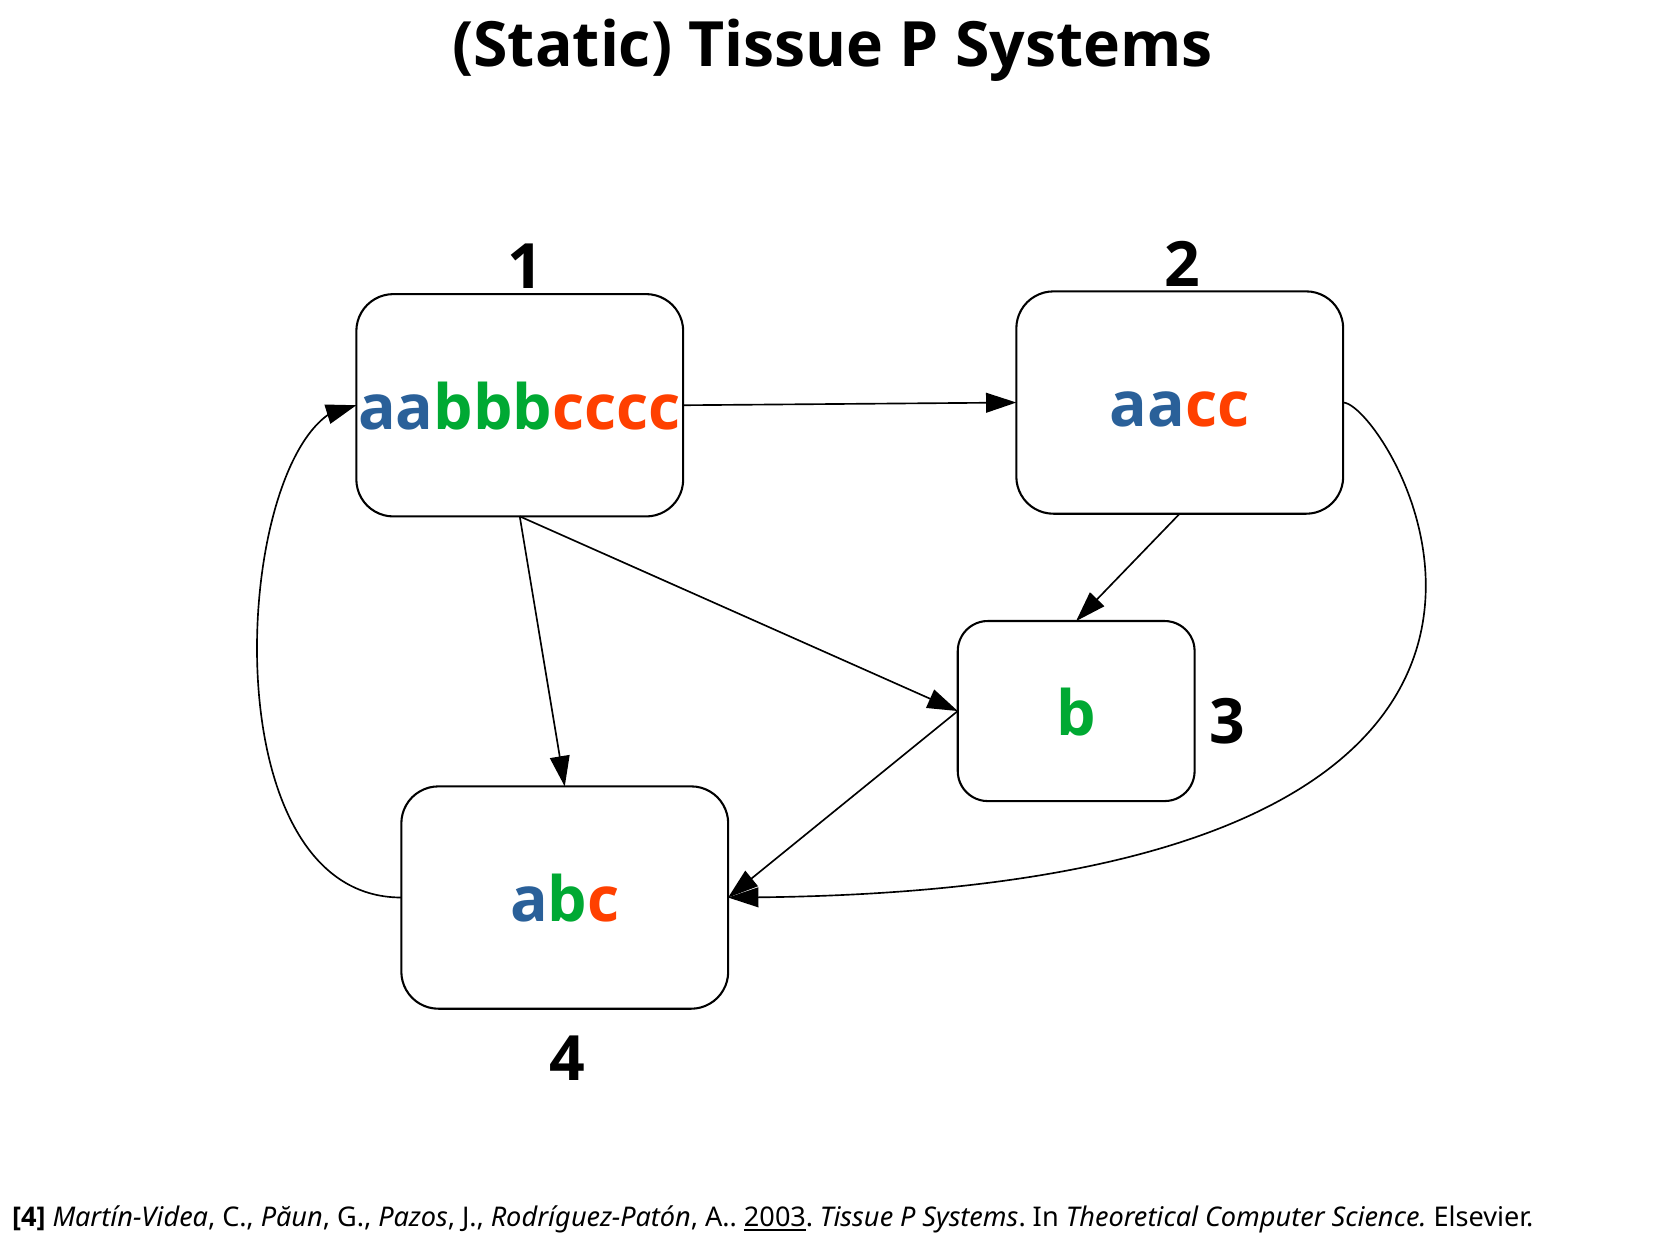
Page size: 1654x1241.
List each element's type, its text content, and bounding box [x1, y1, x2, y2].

text_box aabbbcccc [356, 294, 684, 517]
text_box aacc [1016, 291, 1344, 514]
title (Static) Tissue P Systems [0, 1, 1651, 84]
text_box 4 [534, 1006, 601, 1105]
text_box 3 [1194, 669, 1261, 767]
text_box 1 [492, 214, 558, 313]
text_box 2 [1149, 212, 1215, 311]
text_box b [957, 621, 1195, 802]
text_box abc [401, 786, 729, 1009]
text_box [4] Martín-Videa, C., Păun, G., Pazos, J., Rodríguez-Patón, A.. 2003. Tissue P Systems. In Theoretical Computer Science. Elsevier. [0, 1190, 1654, 1241]
